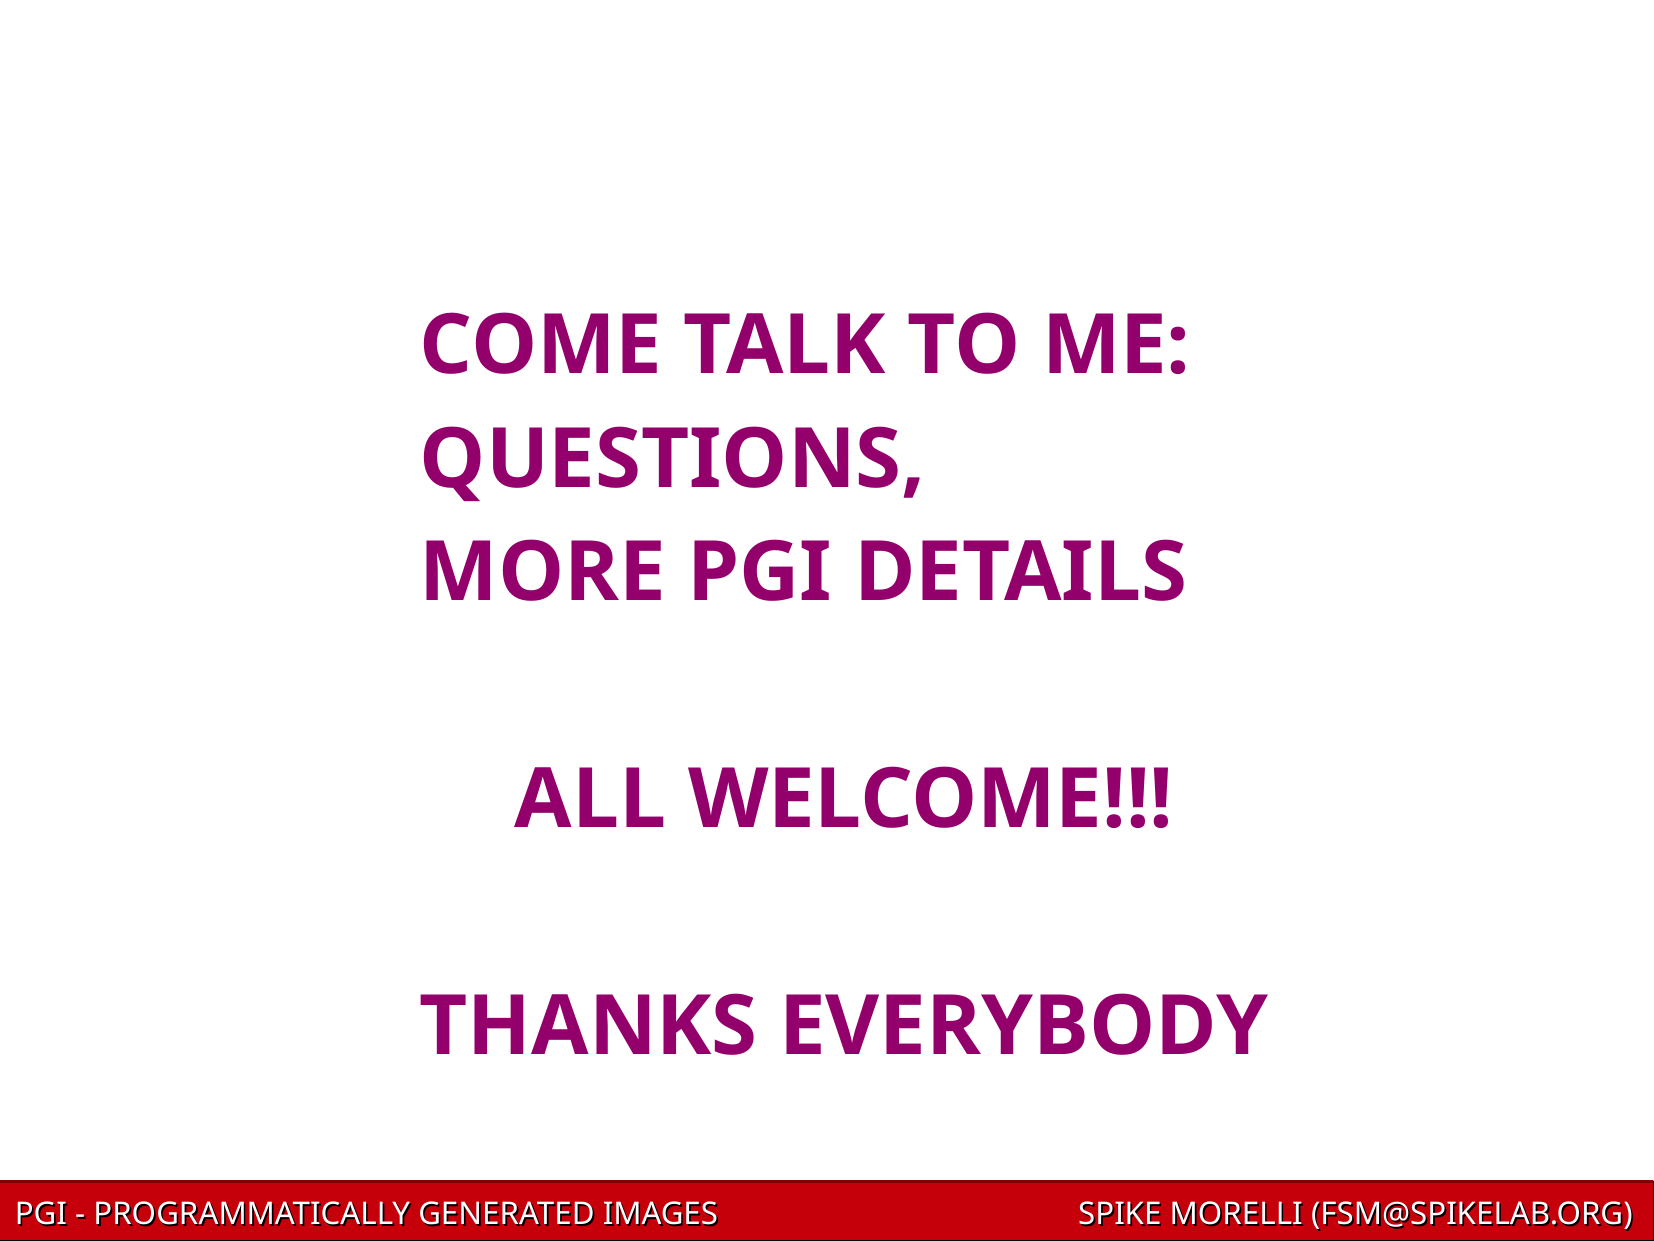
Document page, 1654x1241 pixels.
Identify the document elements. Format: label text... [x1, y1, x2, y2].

text_box COME TALK TO ME: QUESTIONS, MORE PGI DETAILS ALL WELCOME!!! THANKS EVERYBODY [405, 277, 1300, 945]
text_box [0, 1183, 1654, 1241]
text_box PGI - PROGRAMMATICALLY GENERATED IMAGES [0, 1184, 722, 1235]
text_box SPIKE MORELLI (FSM@SPIKELAB.ORG) [1063, 1184, 1643, 1235]
